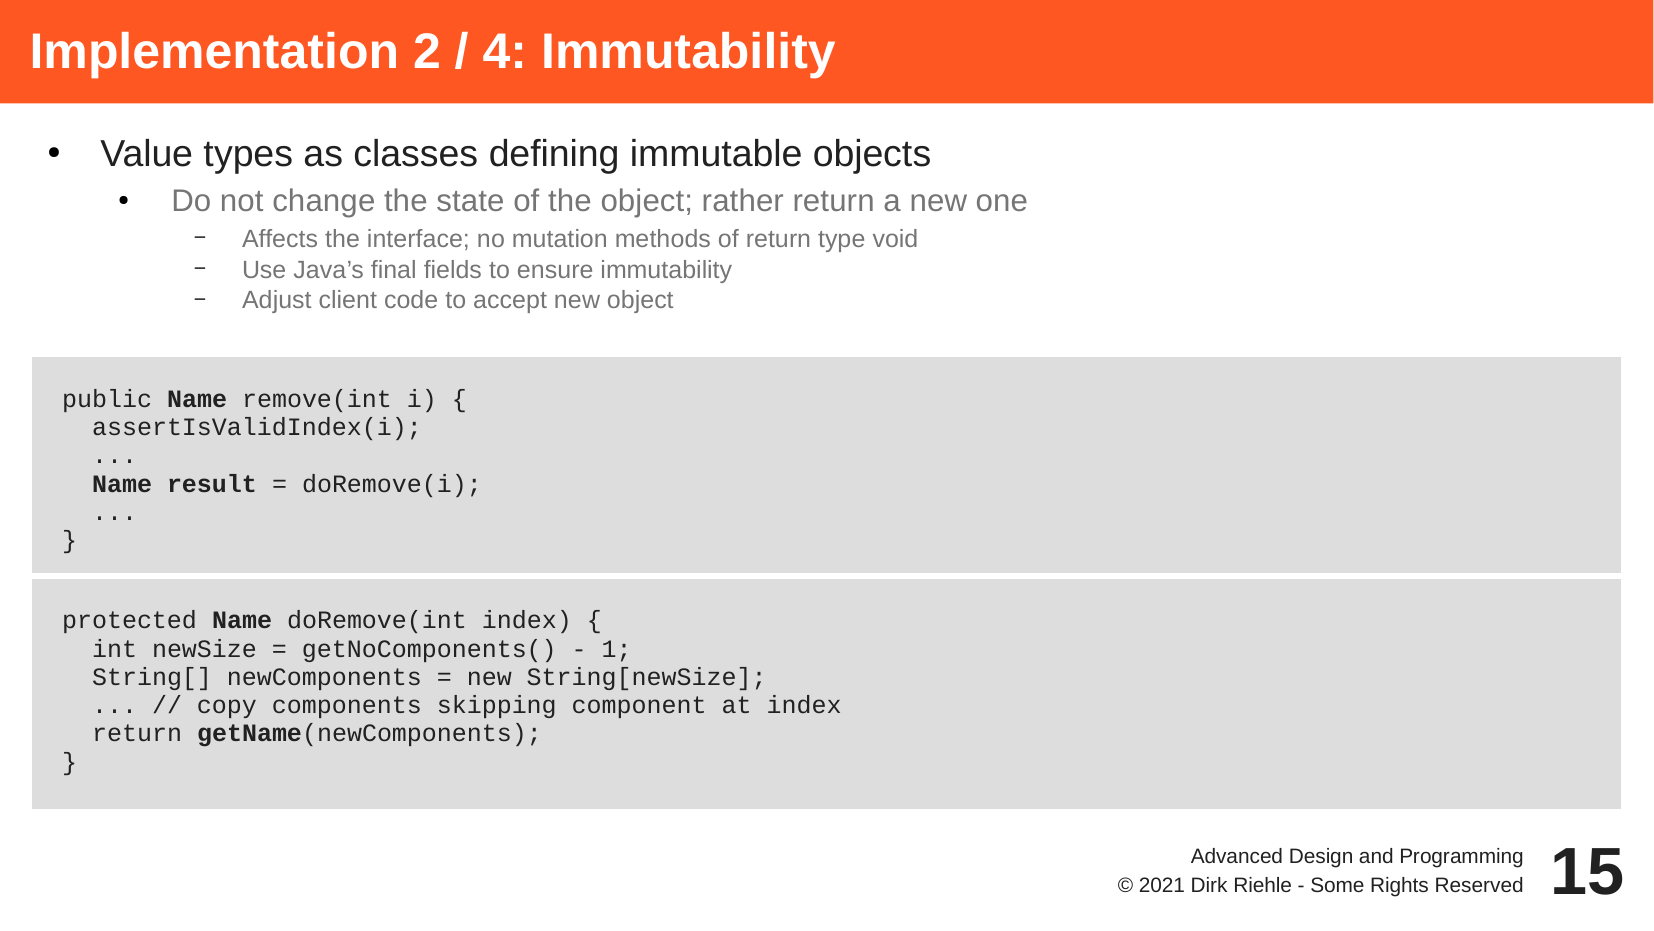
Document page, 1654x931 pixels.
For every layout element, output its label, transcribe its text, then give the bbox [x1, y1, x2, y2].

title Implementation 2 / 4: Immutability [0, 0, 1654, 104]
list public Name remove(int i) { assertIsValidIndex(i); ... Name result = doRemove(i); ... } [29, 354, 1625, 573]
list protected Name doRemove(int index) { int newSize = getNoComponents() - 1; String[] newComponents = new String[newSize]; ... // copy components skipping component at index return getName(newComponents); } [29, 575, 1625, 813]
list Value types as classes defining immutable objects Do not change the state of the object; rather return a new one Affects the interface; no mutation methods of return type void Use Java’s final fields to ensure immutability Adjust client code to accept new object [29, 132, 1625, 351]
